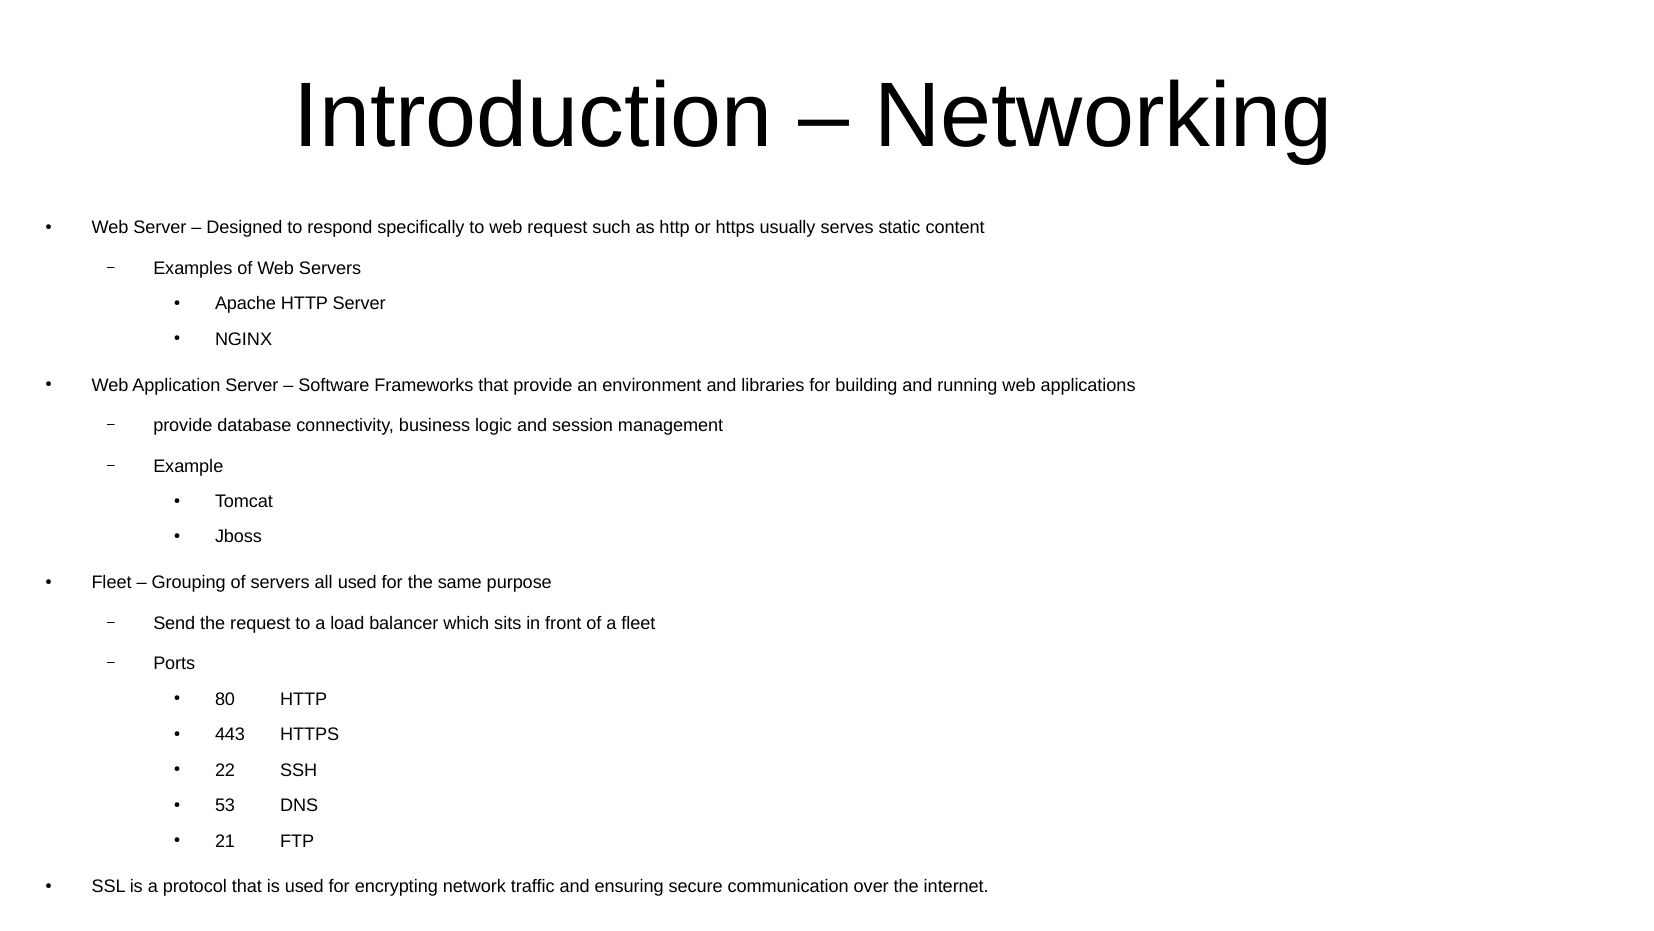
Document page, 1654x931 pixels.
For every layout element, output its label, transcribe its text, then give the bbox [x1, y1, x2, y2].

list Web Server – Designed to respond specifically to web request such as http or https usually serves static content Examples of Web Servers Apache HTTP Server NGINX Web Application Server – Software Frameworks that provide an environment and libraries for building and running web applications provide database connectivity, business logic and session management Example Tomcat Jboss Fleet – Grouping of servers all used for the same purpose Send the request to a load balancer which sits in front of a fleet Ports 80 HTTP 443 HTTPS 22 SSH 53 DNS 21 FTP SSL is a protocol that is used for encrypting network traffic and ensuring secure communication over the internet. [30, 217, 1571, 901]
title Introduction – Networking [82, 37, 1571, 193]
